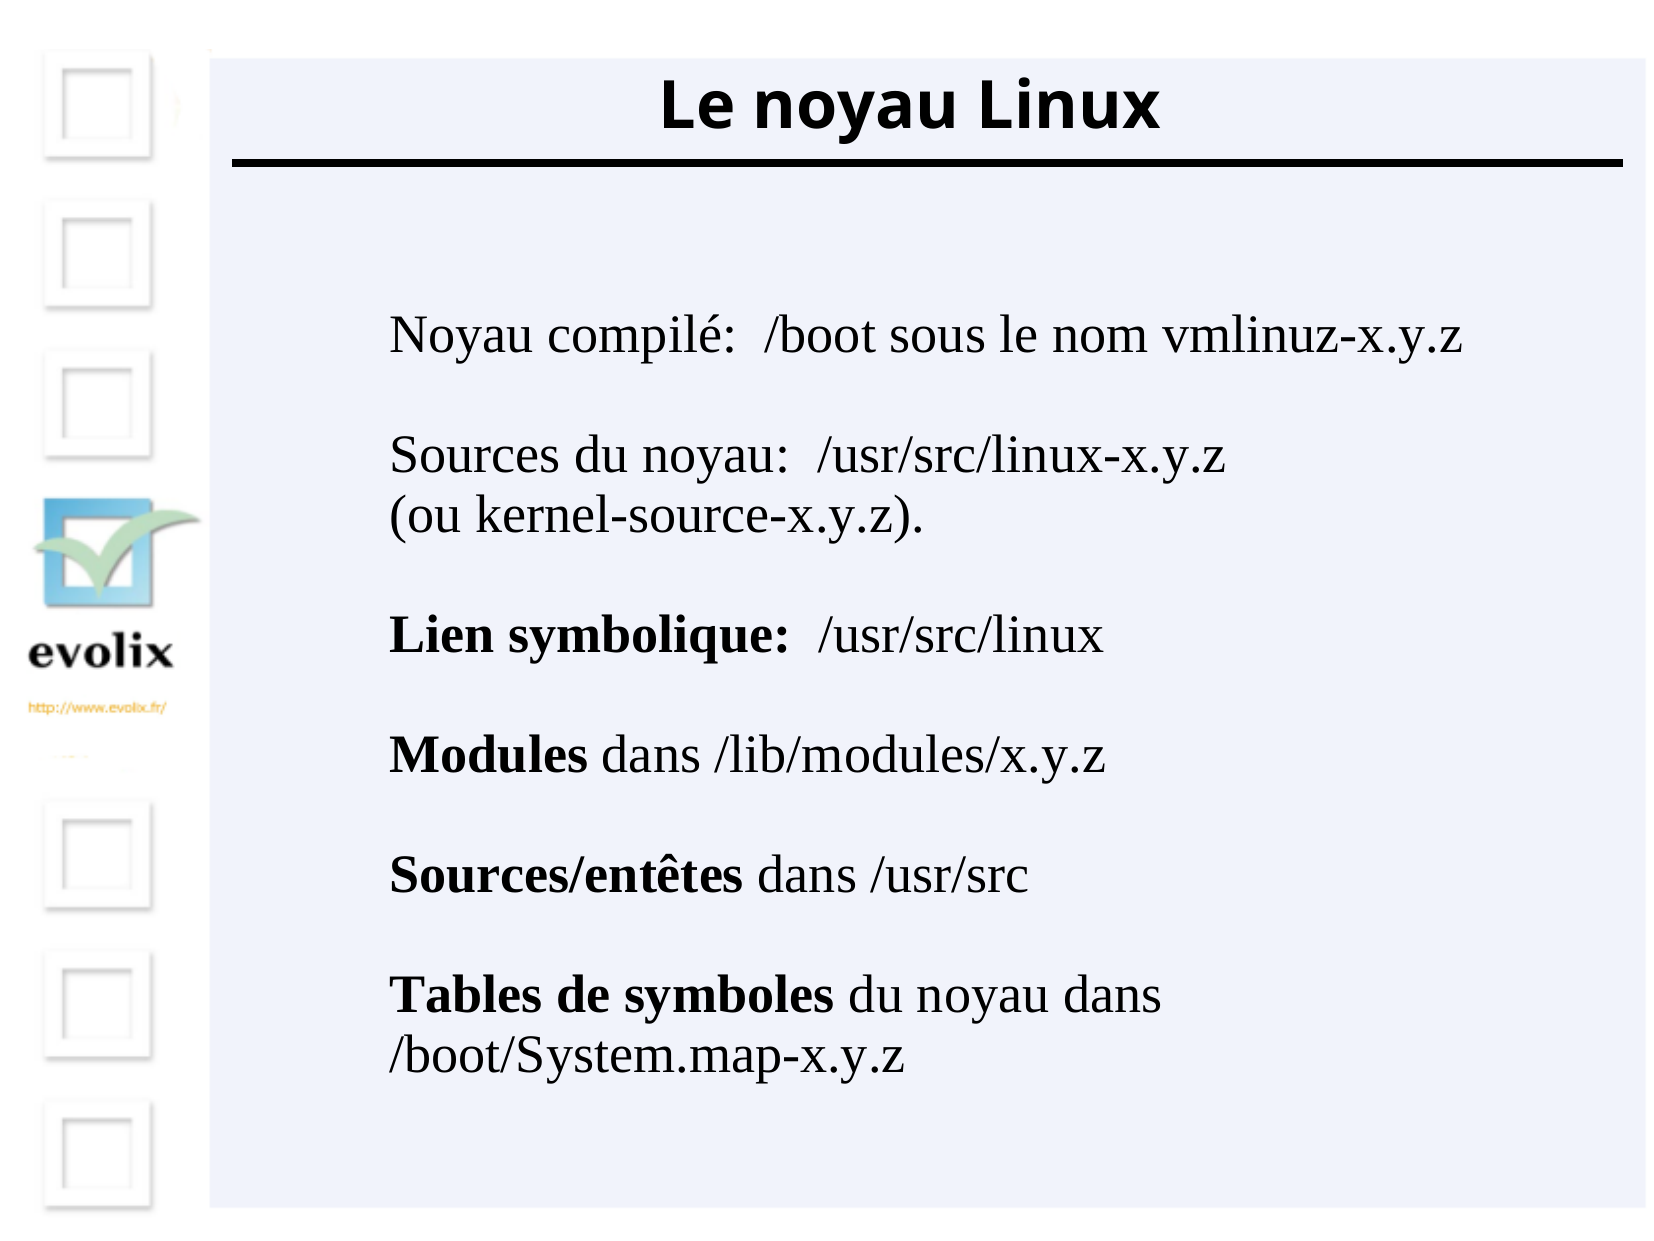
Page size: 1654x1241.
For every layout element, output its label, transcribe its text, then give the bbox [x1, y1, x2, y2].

subtitle Noyau compilé: /boot sous le nom vmlinuz-x.y.z Sources du noyau: /usr/src/linux-x.y.z (ou kernel-source-x.y.z). Lien symbolique: /usr/src/linux Modules dans /lib/modules/x.y.z Sources/entêtes dans /usr/src Tables de symboles du noyau dans /boot/System.map-x.y.z [353, 257, 1569, 1131]
title Le noyau Linux [422, 34, 1397, 172]
picture [0, 49, 1654, 1218]
